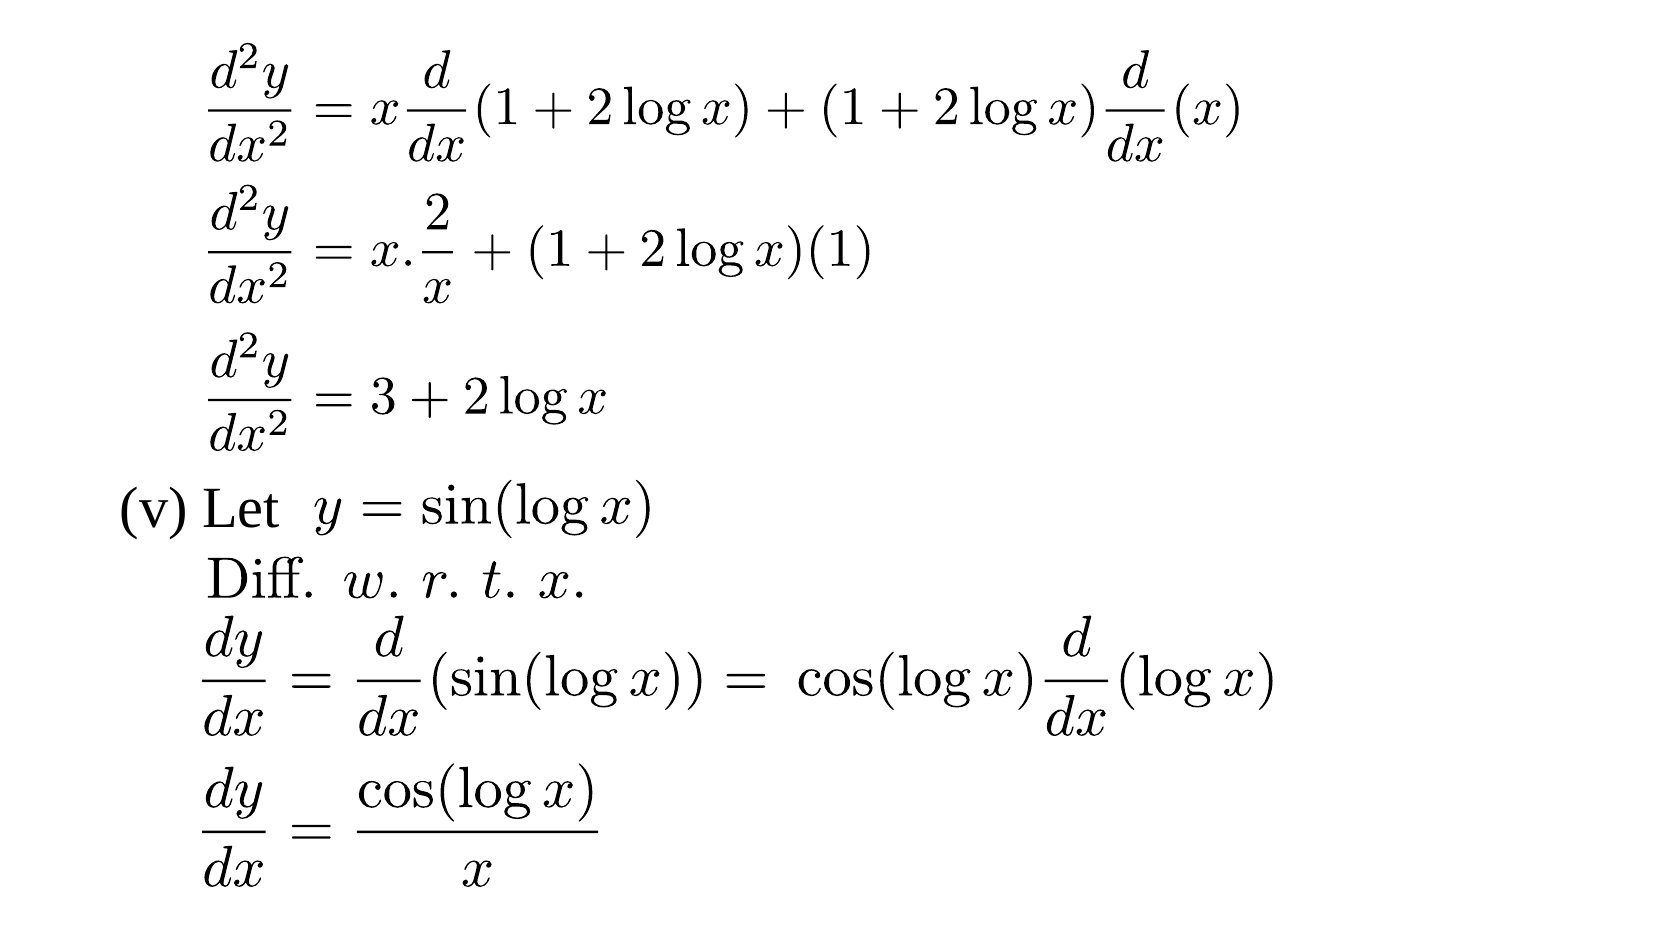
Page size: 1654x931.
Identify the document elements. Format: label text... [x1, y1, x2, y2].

text_box [208, 42, 1239, 162]
text_box [208, 332, 606, 452]
text_box [314, 479, 650, 539]
title (v) Let [47, 37, 1619, 898]
text_box [207, 556, 583, 599]
text_box [208, 184, 870, 304]
text_box [202, 763, 599, 887]
text_box [798, 615, 1273, 737]
text_box [202, 615, 766, 737]
